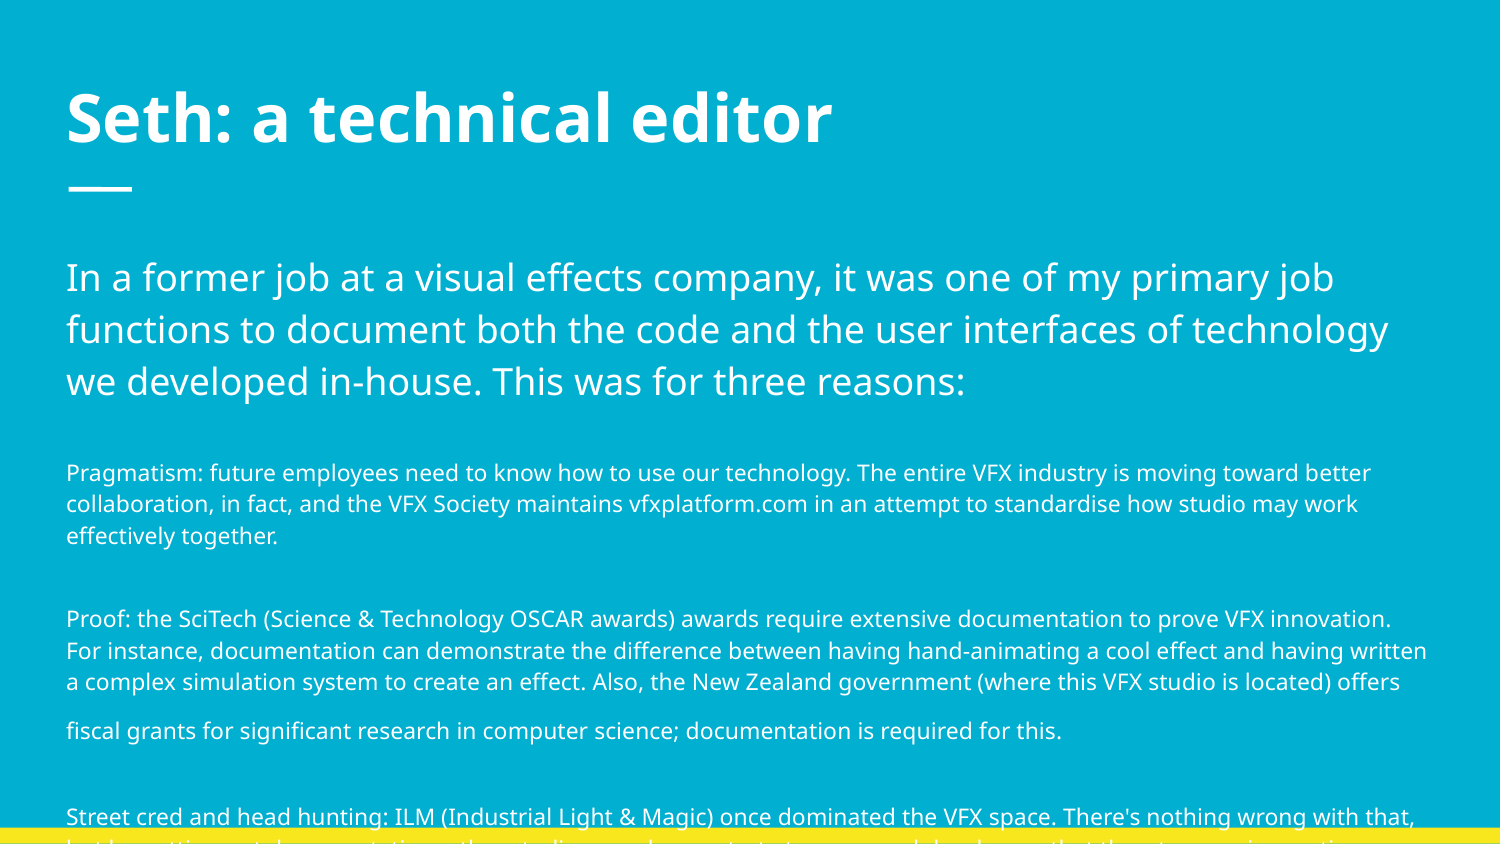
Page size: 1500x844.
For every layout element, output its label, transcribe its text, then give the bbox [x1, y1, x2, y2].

list In a former job at a visual effects company, it was one of my primary job functions to document both the code and the user interfaces of technology we developed in-house. This was for three reasons: Pragmatism: future employees need to know how to use our technology. The entire VFX industry is moving toward better collaboration, in fact, and the VFX Society maintains vfxplatform.com in an attempt to standardise how studio may work effectively together. Proof: the SciTech (Science & Technology OSCAR awards) awards require extensive documentation to prove VFX innovation. For instance, documentation can demonstrate the difference between having hand-animating a cool effect and having written a complex simulation system to create an effect. Also, the New Zealand government (where this VFX studio is located) offers fiscal grants for significant research in computer science; documentation is required for this. Street cred and head hunting: ILM (Industrial Light & Magic) once dominated the VFX space. There's nothing wrong with that, but by putting out documentation, other studios can demonstrate to users and developers that they, too, are innovating. [51, 232, 1449, 750]
title Seth: a technical editor [51, 61, 1449, 167]
